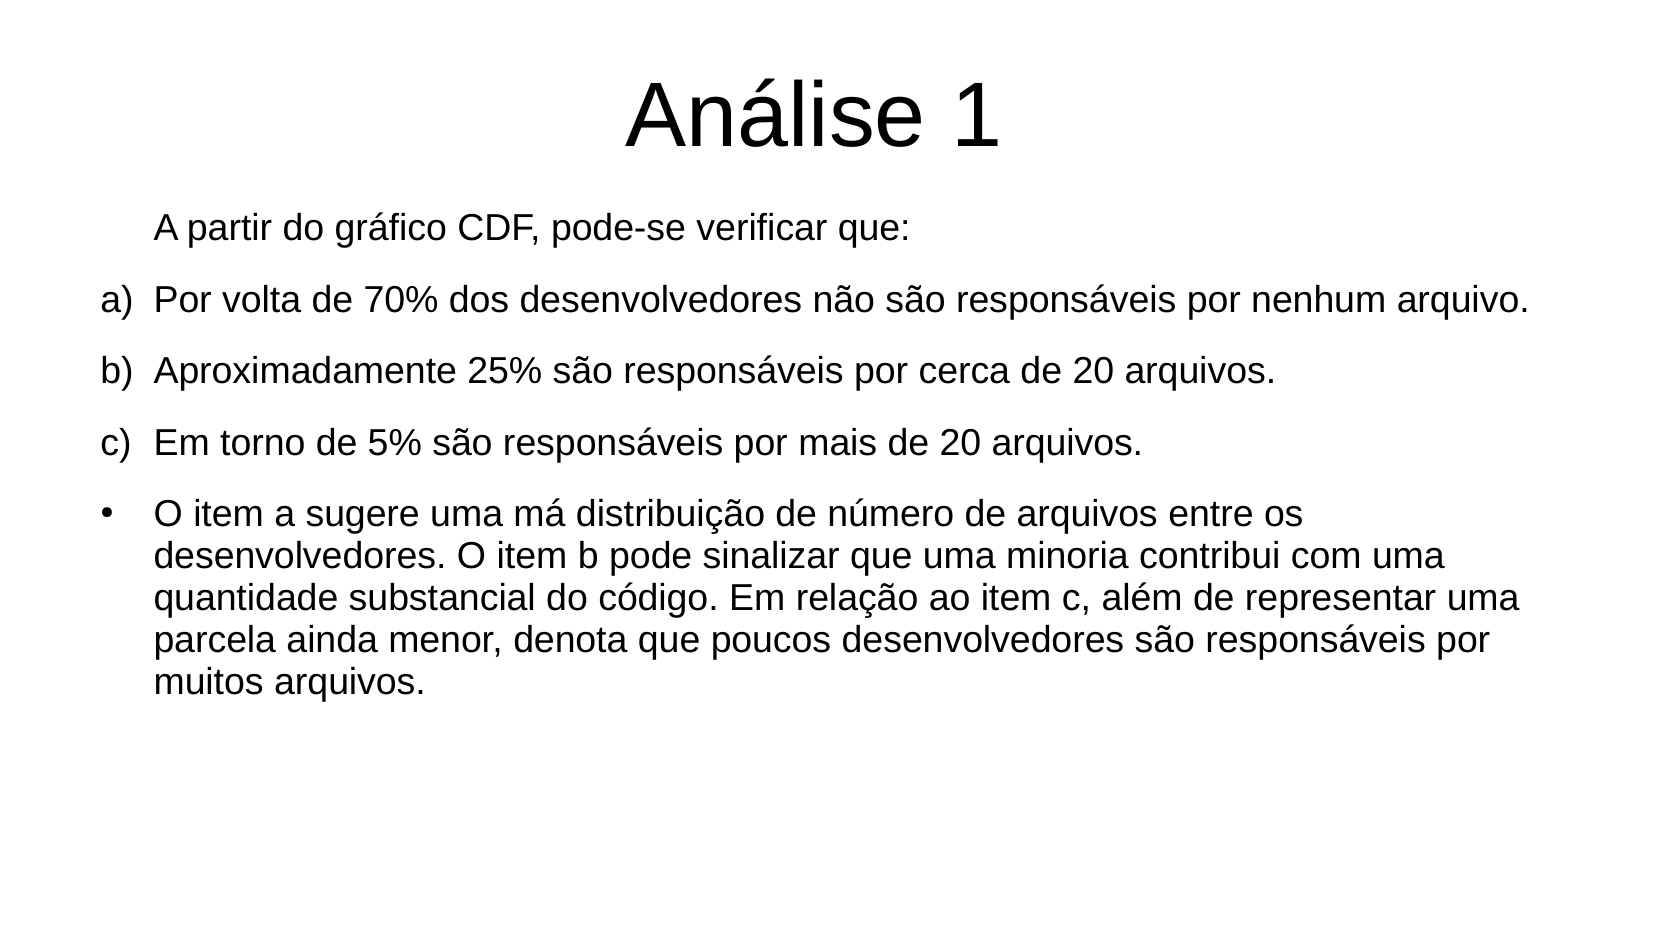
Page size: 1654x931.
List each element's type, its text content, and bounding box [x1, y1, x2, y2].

title Análise 1 [82, 37, 1571, 193]
list A partir do gráfico CDF, pode-se verificar que: Por volta de 70% dos desenvolvedores não são responsáveis por nenhum arquivo. Aproximadamente 25% são responsáveis por cerca de 20 arquivos. Em torno de 5% são responsáveis por mais de 20 arquivos. O item a sugere uma má distribuição de número de arquivos entre os desenvolvedores. O item b pode sinalizar que uma minoria contribui com uma quantidade substancial do código. Em relação ao item c, além de representar uma parcela ainda menor, denota que poucos desenvolvedores são responsáveis por muitos arquivos. [82, 206, 1571, 747]
